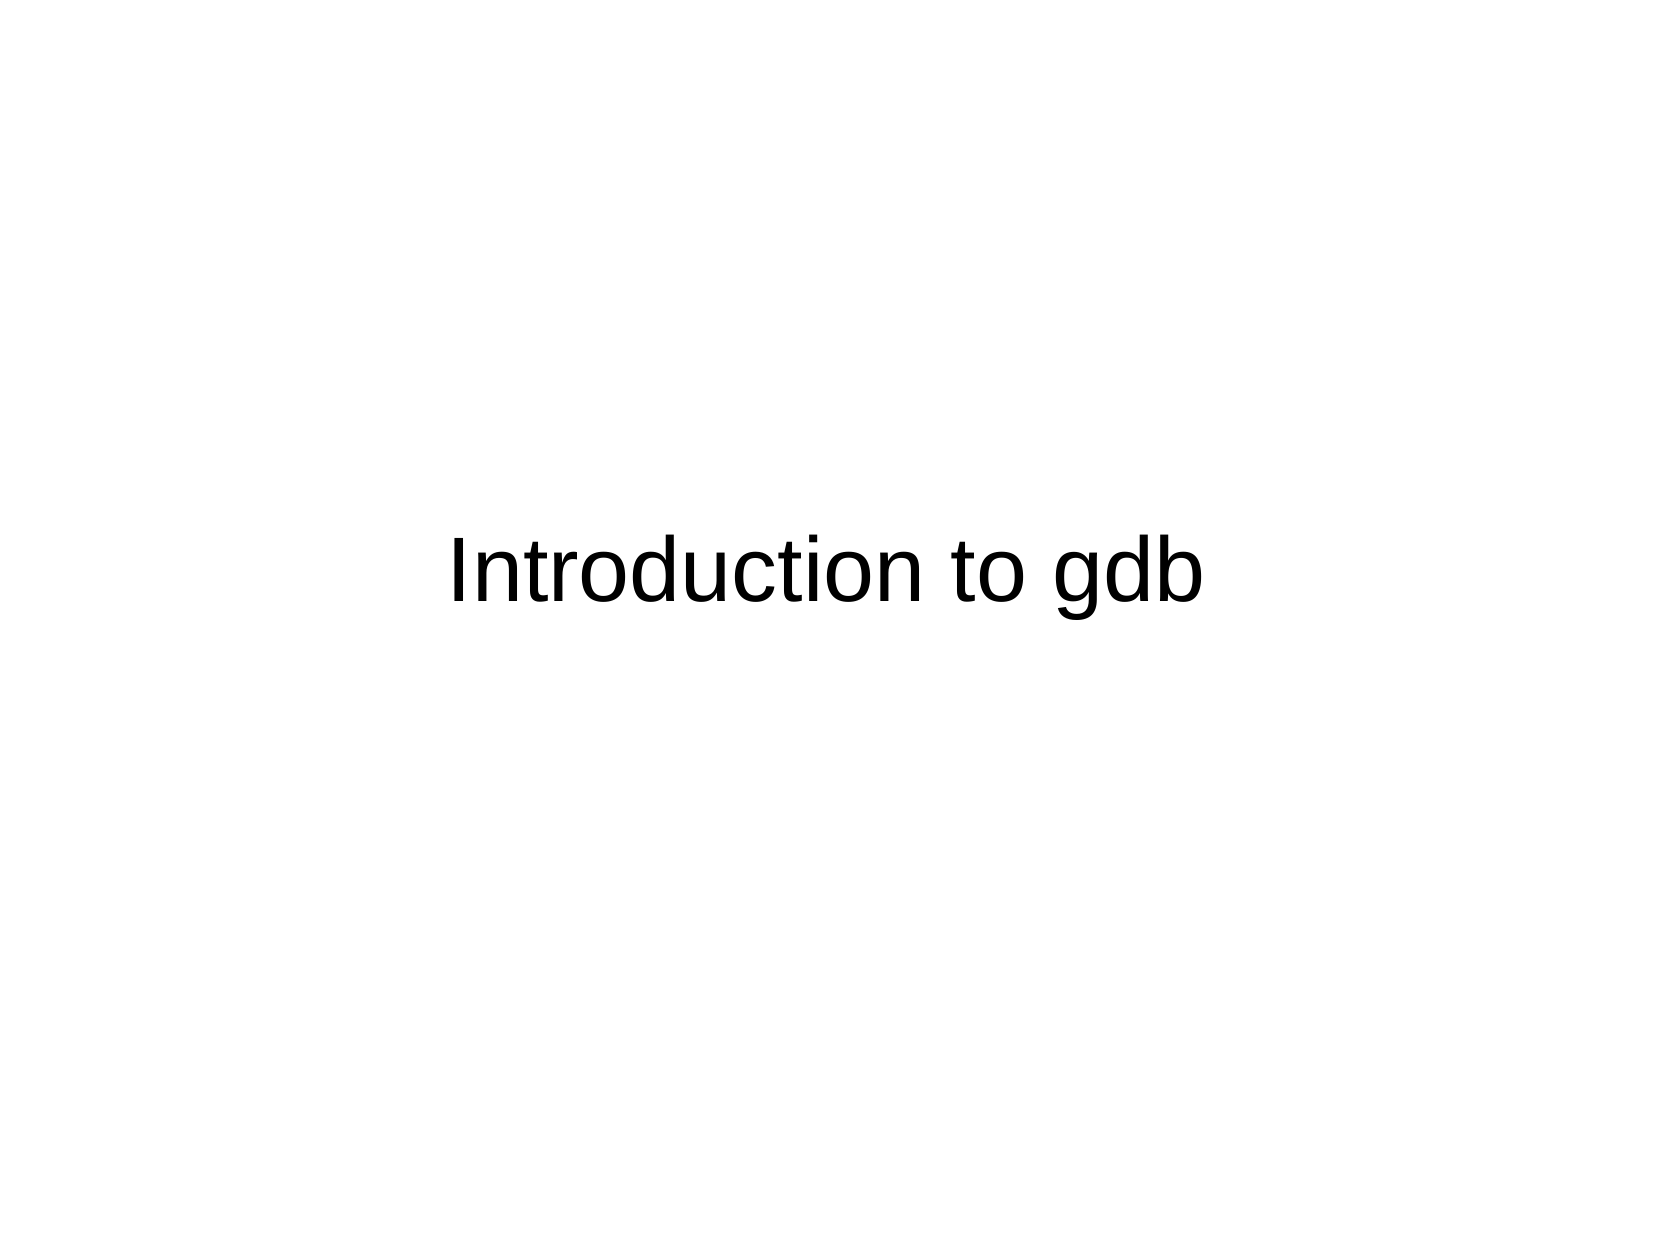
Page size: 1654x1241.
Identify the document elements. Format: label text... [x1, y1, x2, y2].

title Introduction to gdb [82, 466, 1571, 674]
